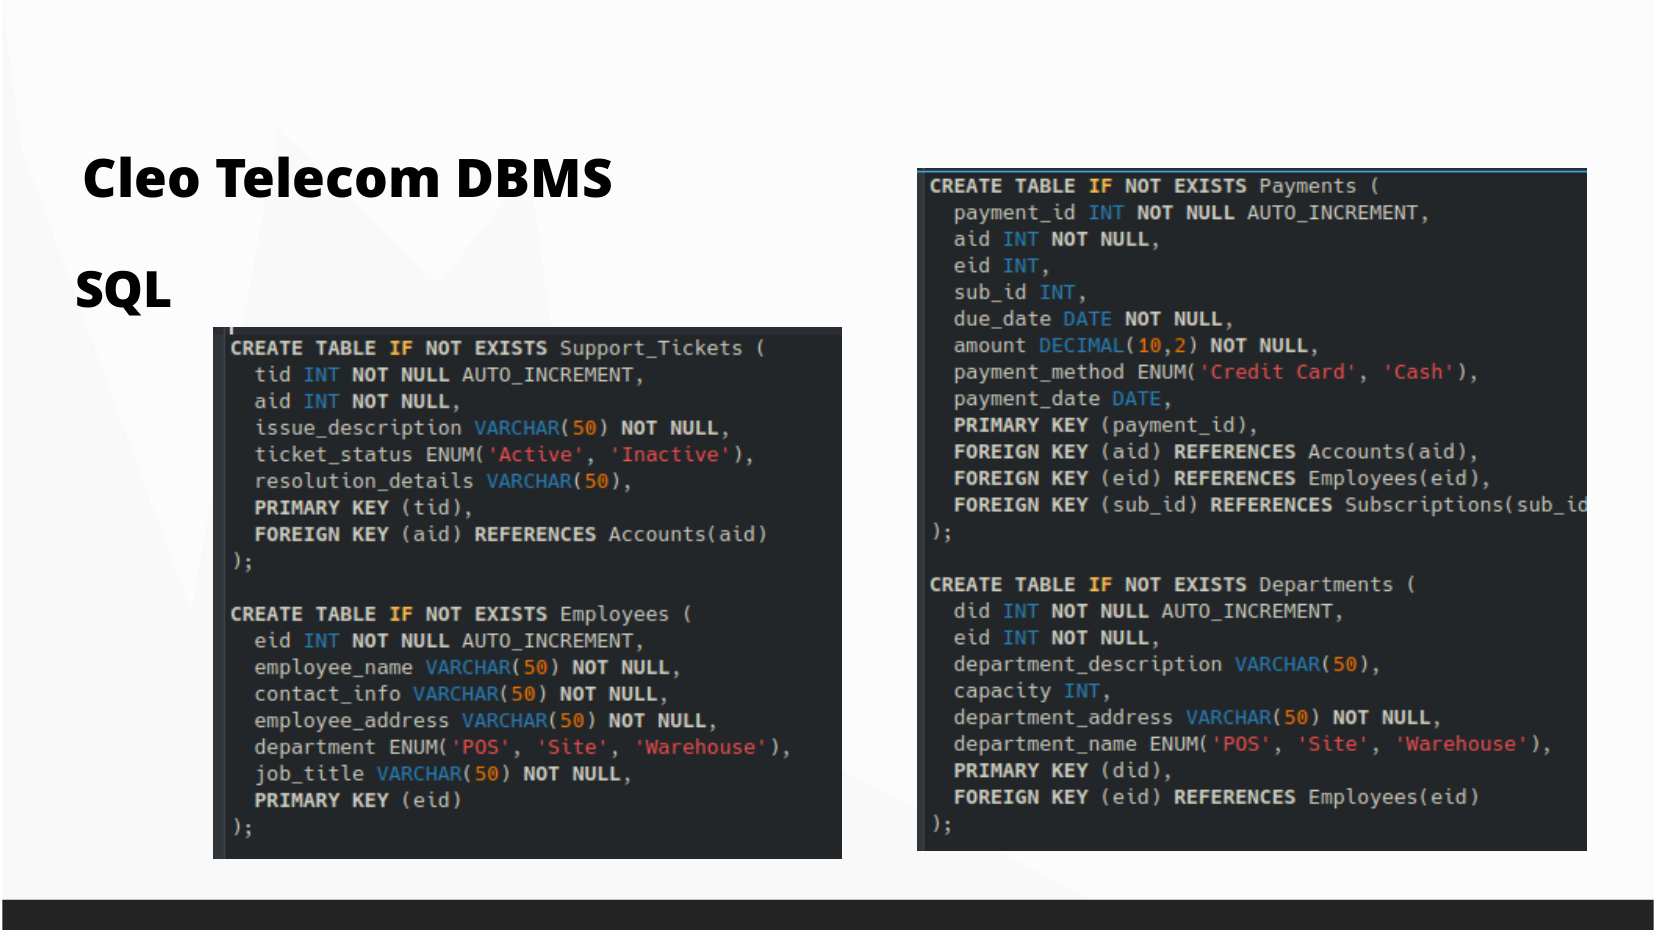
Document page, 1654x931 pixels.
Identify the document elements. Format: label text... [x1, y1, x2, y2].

picture [2, 0, 1654, 931]
subtitle SQL [75, 254, 917, 662]
title Cleo Telecom DBMS [82, 99, 1571, 254]
